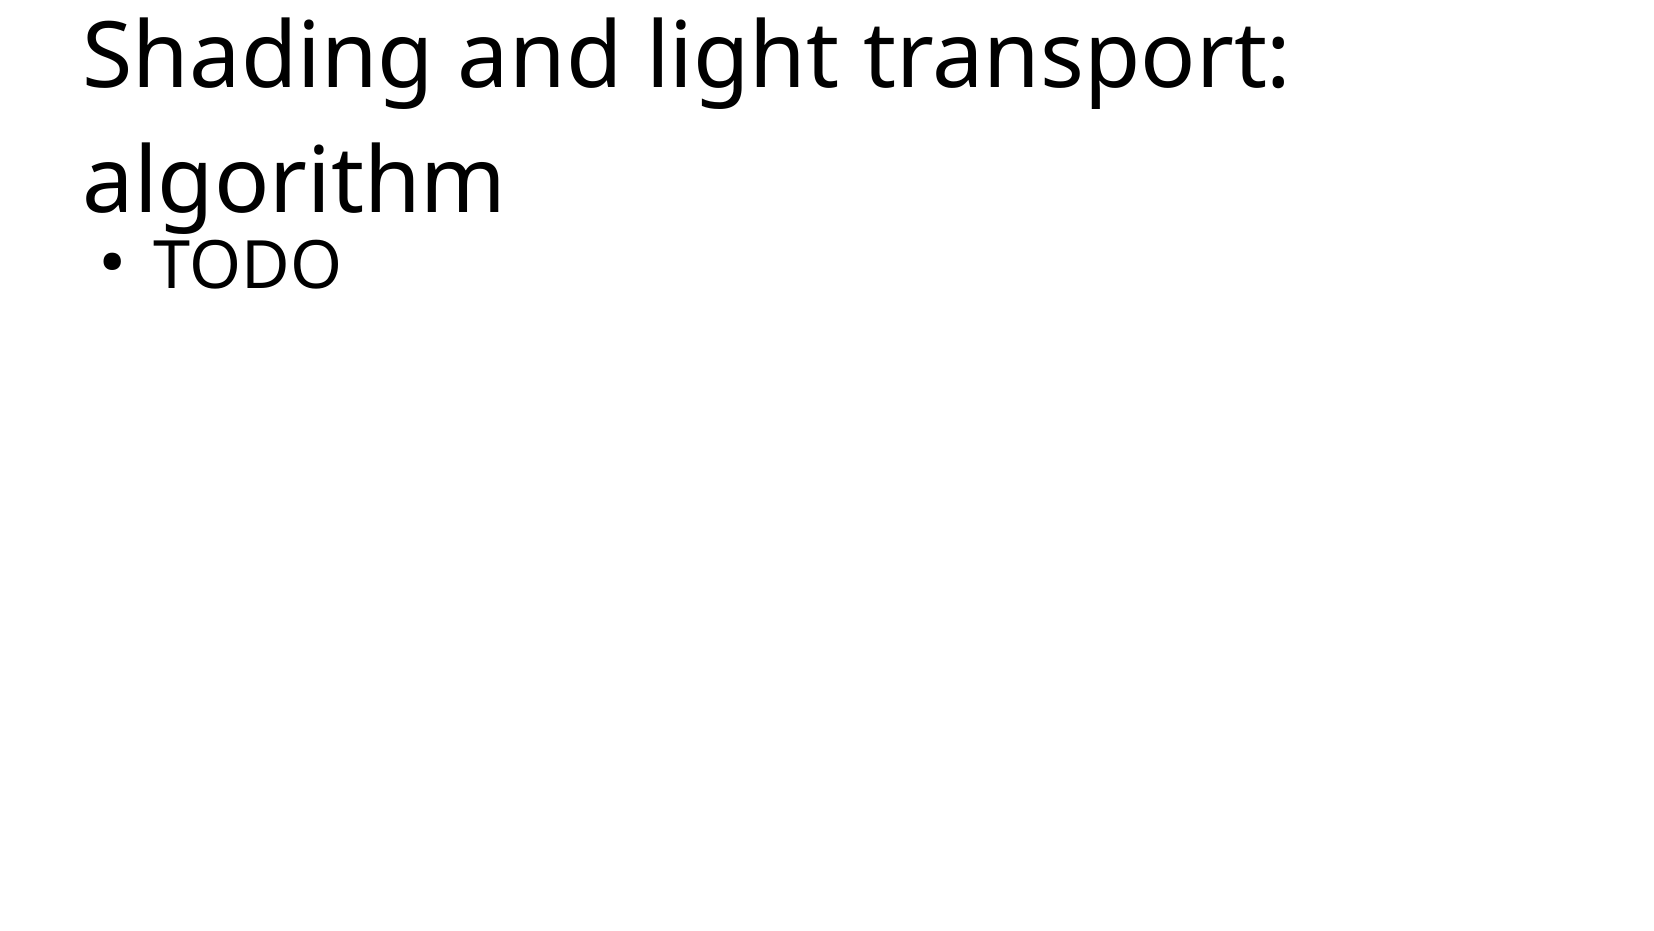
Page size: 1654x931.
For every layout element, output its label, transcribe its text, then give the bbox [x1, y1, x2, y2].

list TODO [82, 217, 1571, 758]
title Shading and light transport: algorithm [82, 37, 1571, 193]
